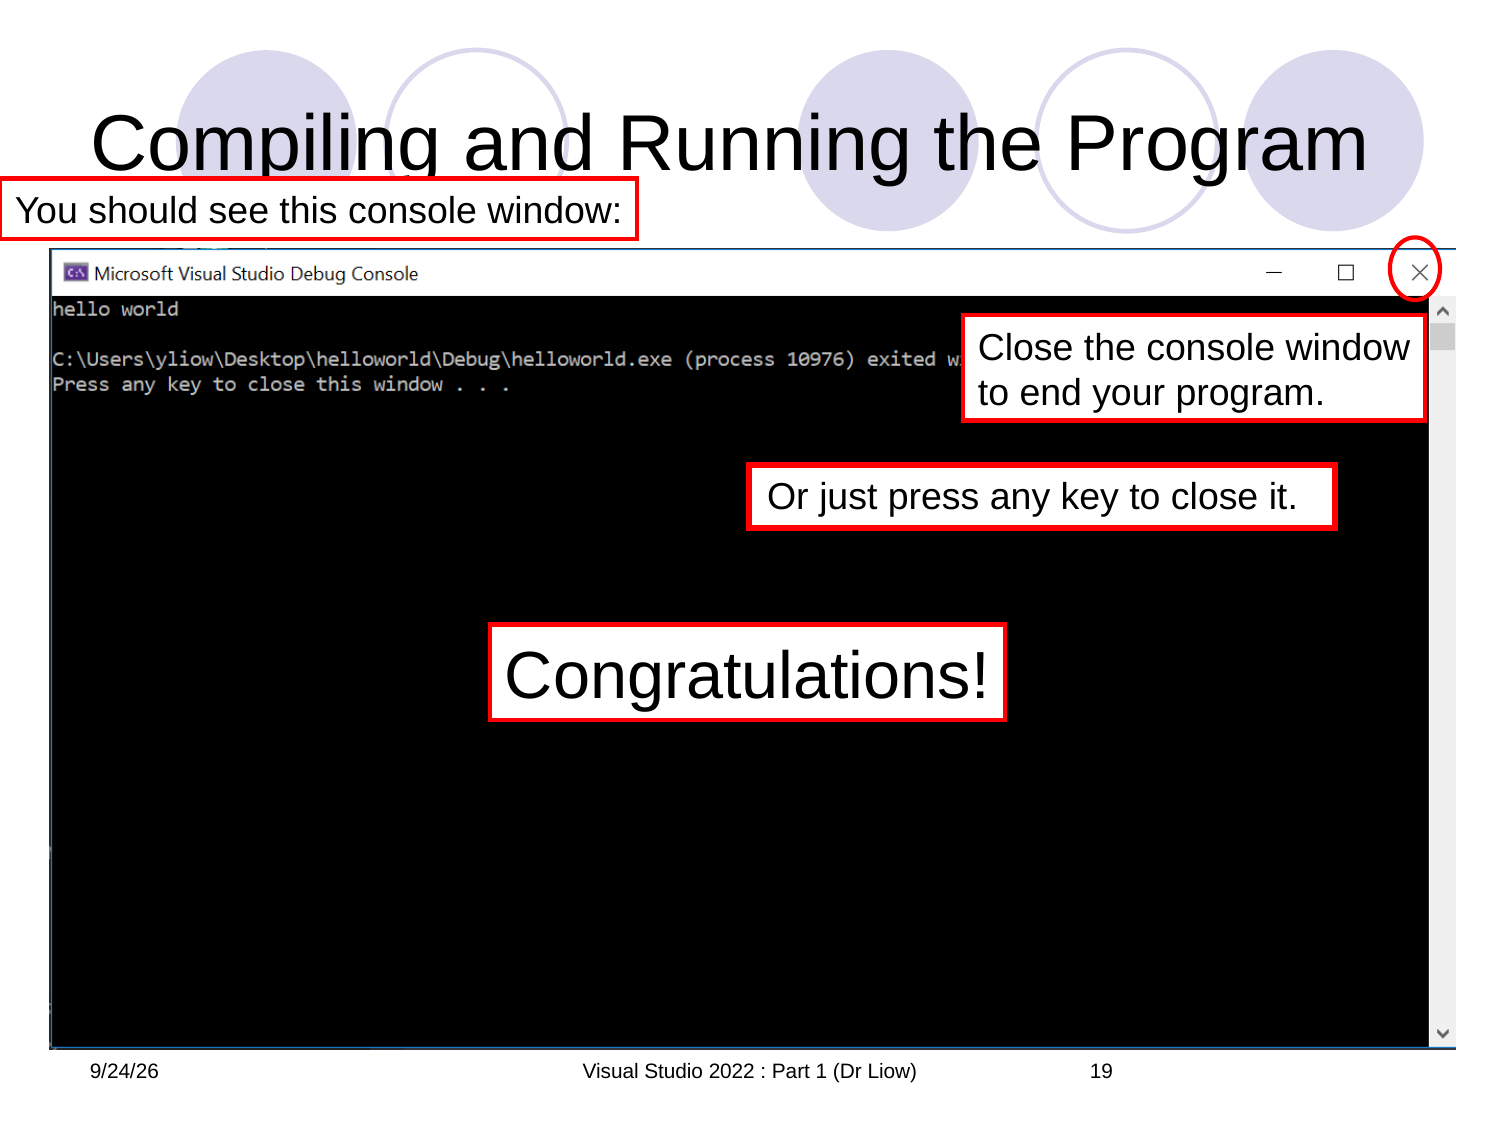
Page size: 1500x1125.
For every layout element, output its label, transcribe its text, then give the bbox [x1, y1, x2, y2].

text_box Or just press any key to close it. [749, 464, 1336, 528]
text_box Congratulations! [490, 624, 1006, 721]
text_box Close the console window to end your program. [963, 314, 1426, 421]
picture [49, 248, 1456, 1051]
text_box You should see this console window: [0, 178, 638, 240]
picture [1393, 248, 1437, 297]
text_box 1/11/22 [74, 1049, 426, 1101]
text_box Visual Studio 2022 : Part 1 (Dr Liow) [512, 1049, 988, 1101]
text_box <number> [1074, 1049, 1426, 1101]
title Compiling and Running the Program [75, 45, 1426, 233]
